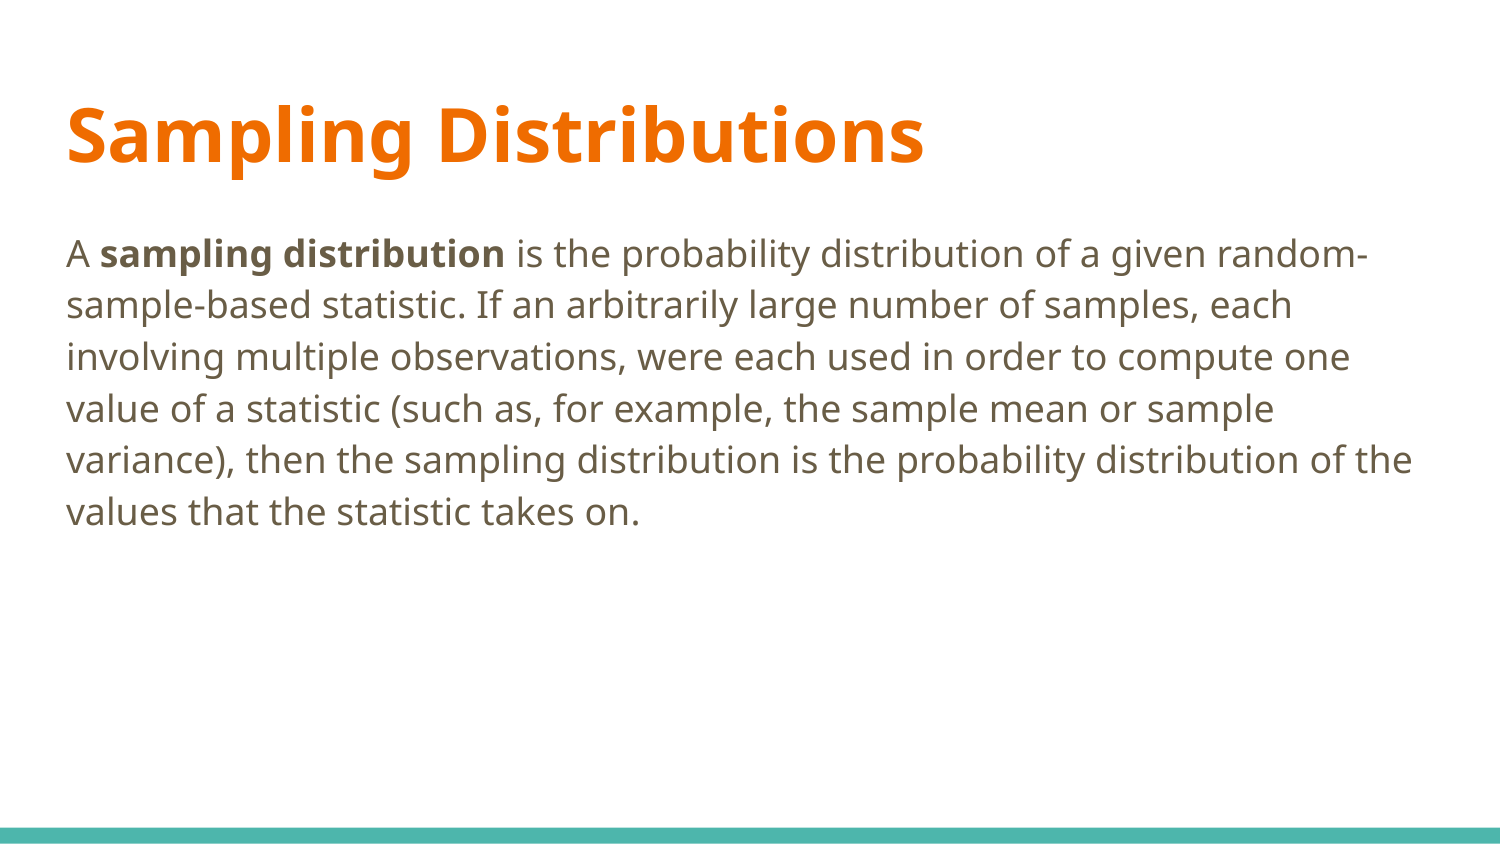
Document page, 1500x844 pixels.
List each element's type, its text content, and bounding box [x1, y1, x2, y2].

title Sampling Distributions [51, 72, 1449, 189]
list A sampling distribution is the probability distribution of a given random-sample-based statistic. If an arbitrarily large number of samples, each involving multiple observations, were each used in order to compute one value of a statistic (such as, for example, the sample mean or sample variance), then the sampling distribution is the probability distribution of the values that the statistic takes on. [51, 207, 1449, 750]
